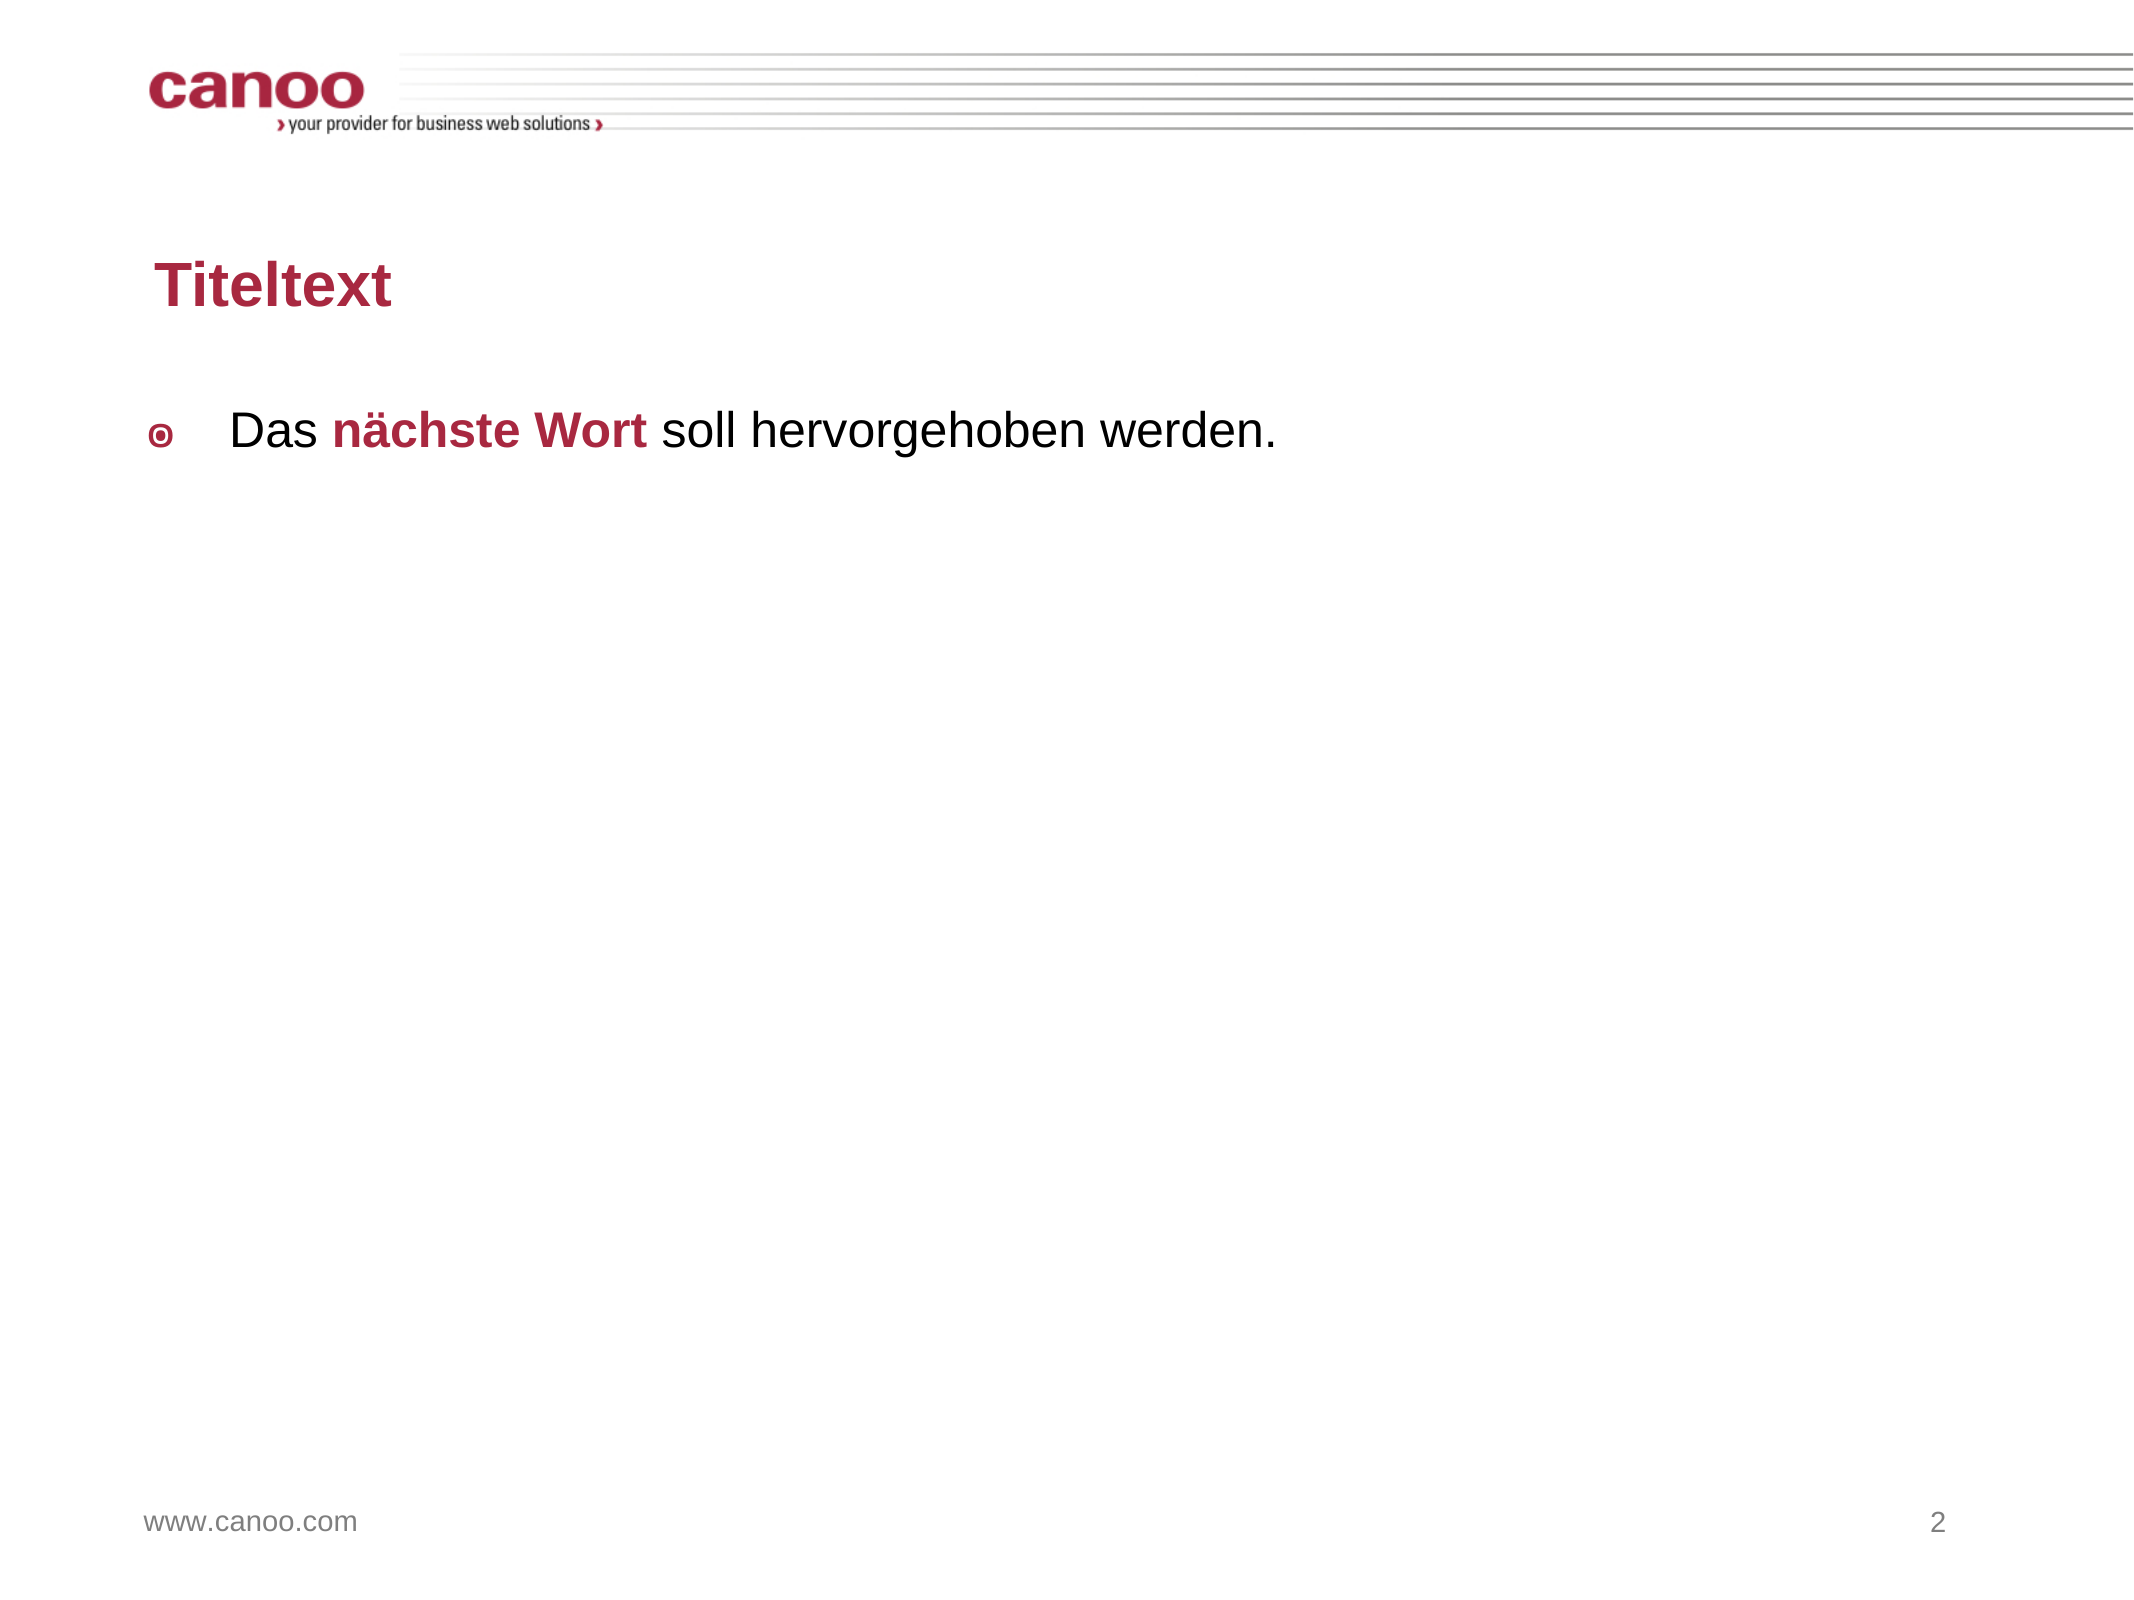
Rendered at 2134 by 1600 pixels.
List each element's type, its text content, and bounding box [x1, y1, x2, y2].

list Das nächste Wort soll hervorgehoben werden. [145, 391, 1959, 1405]
text_box <number> [1912, 1495, 1965, 1546]
picture [0, 21, 2134, 188]
title Titeltext [145, 233, 1961, 328]
